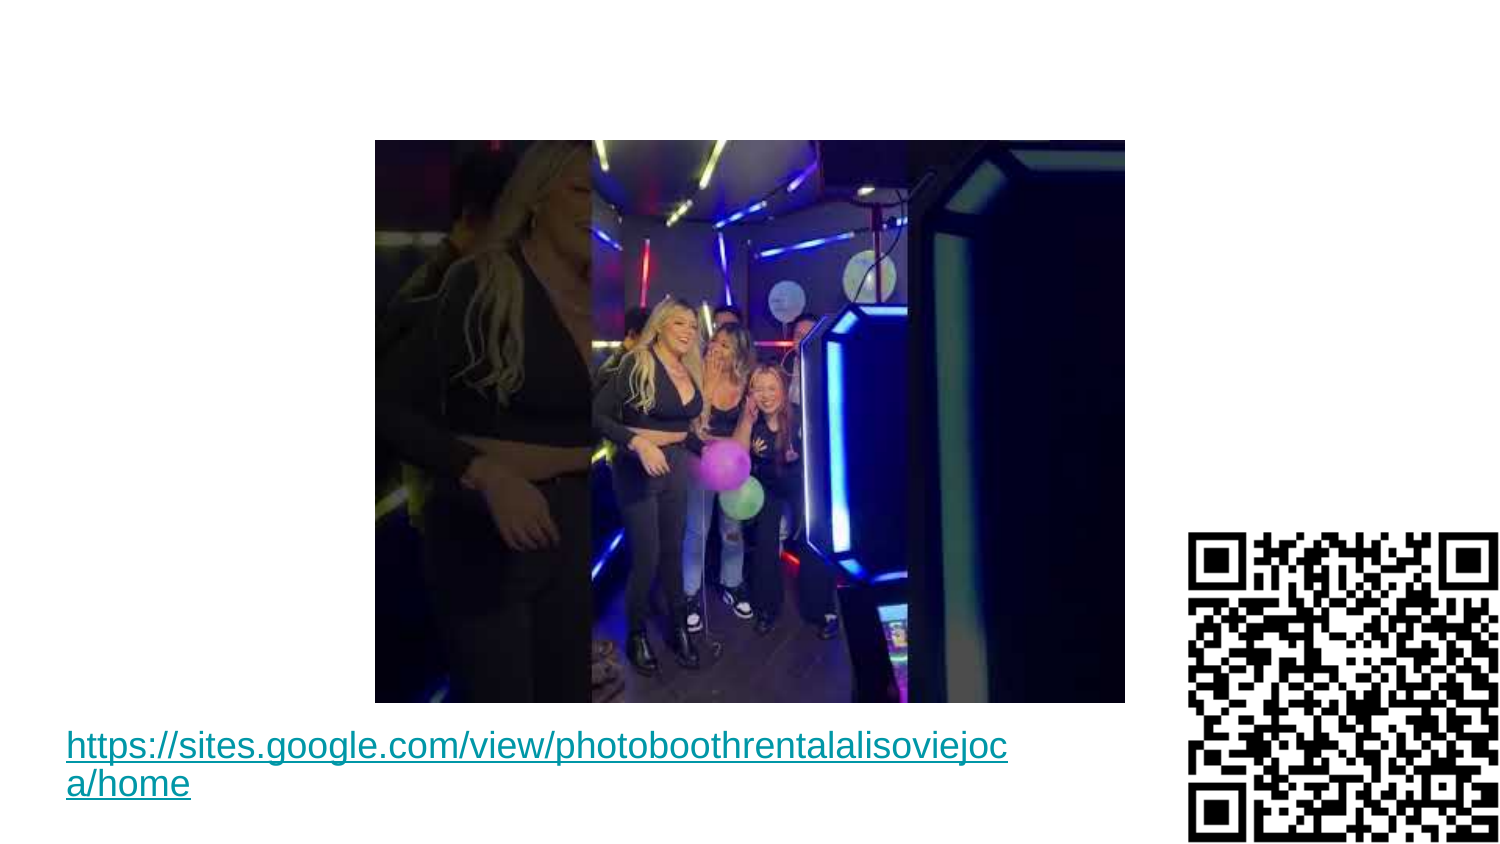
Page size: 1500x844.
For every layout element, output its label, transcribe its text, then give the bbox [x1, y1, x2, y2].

picture [375, 140, 1125, 704]
picture [1187, 531, 1500, 844]
list https://sites.google.com/view/photoboothrentalalisoviejoca/home [51, 694, 1036, 794]
